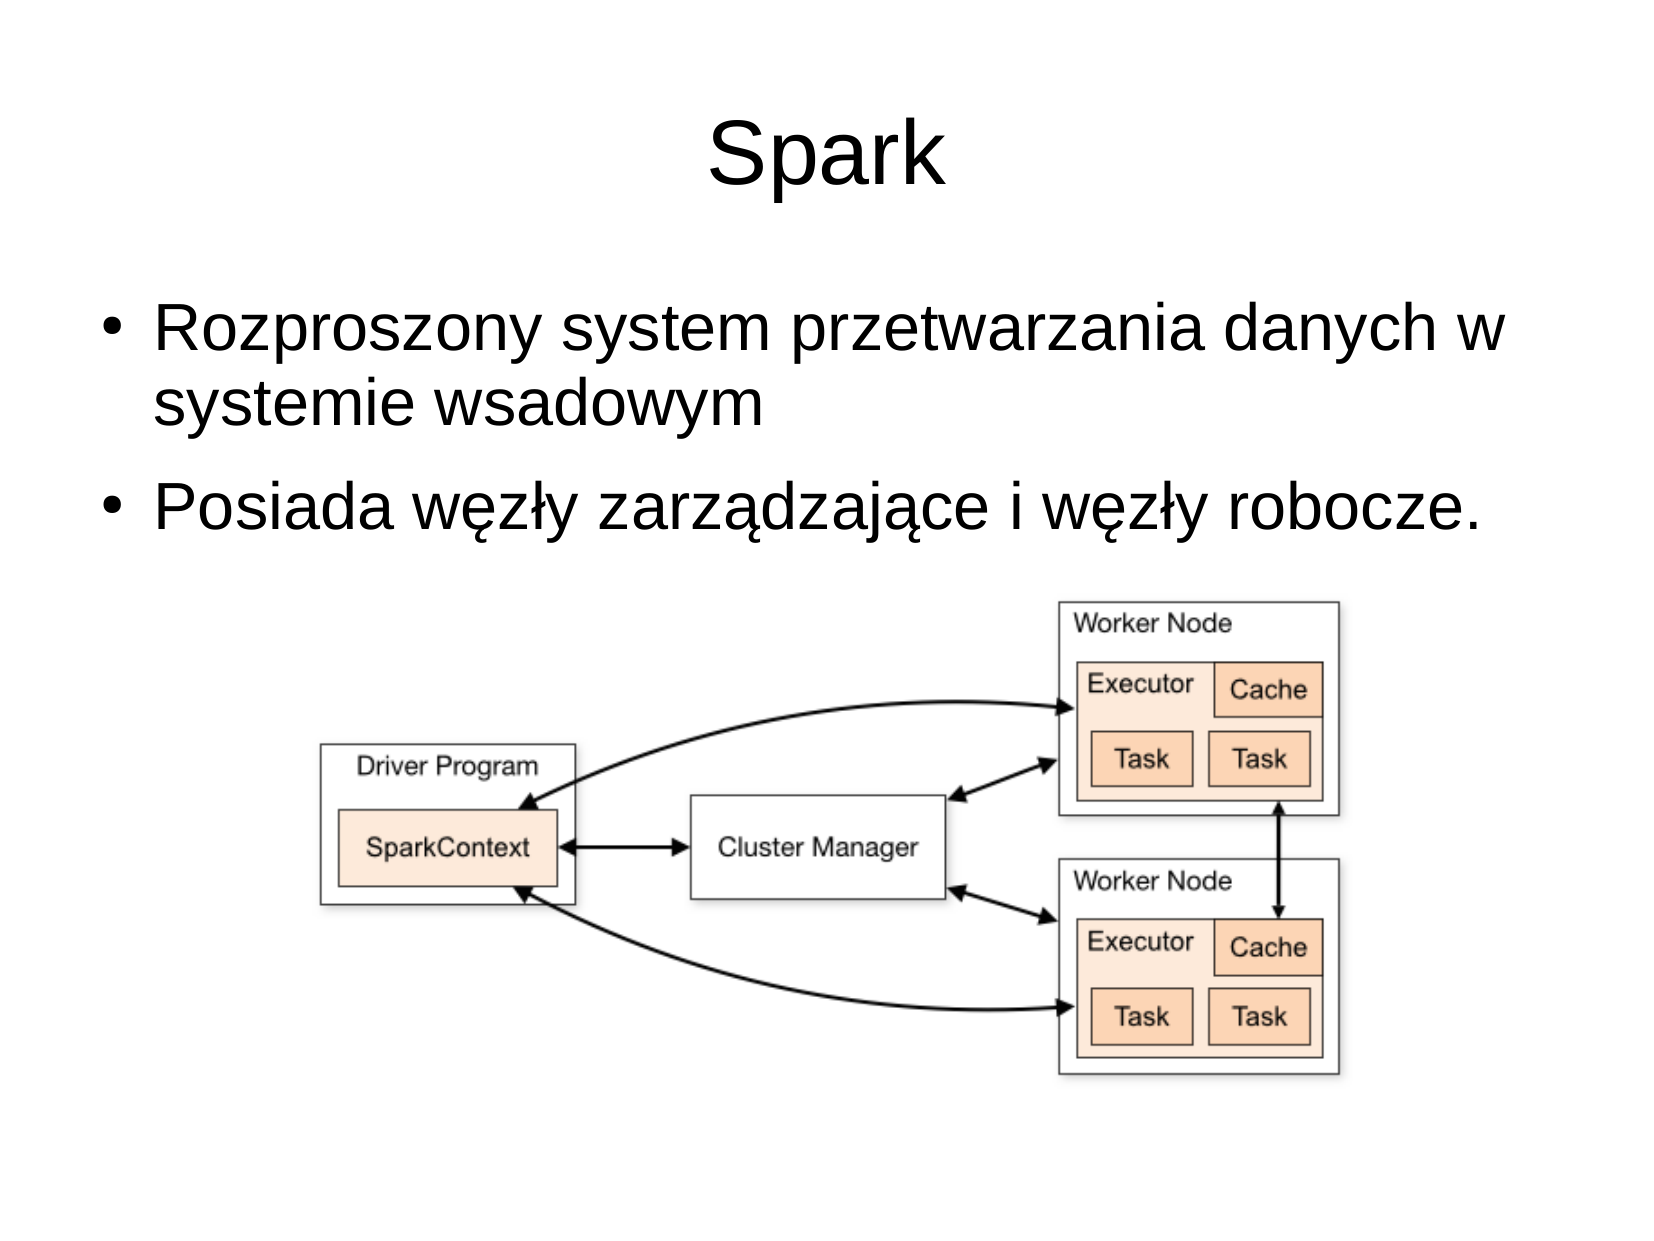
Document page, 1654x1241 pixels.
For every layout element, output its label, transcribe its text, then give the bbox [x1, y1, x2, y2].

title Spark [82, 49, 1571, 257]
list Rozproszony system przetwarzania danych w systemie wsadowym Posiada węzły zarządzające i węzły robocze. [82, 290, 1571, 1109]
picture [295, 578, 1371, 1099]
